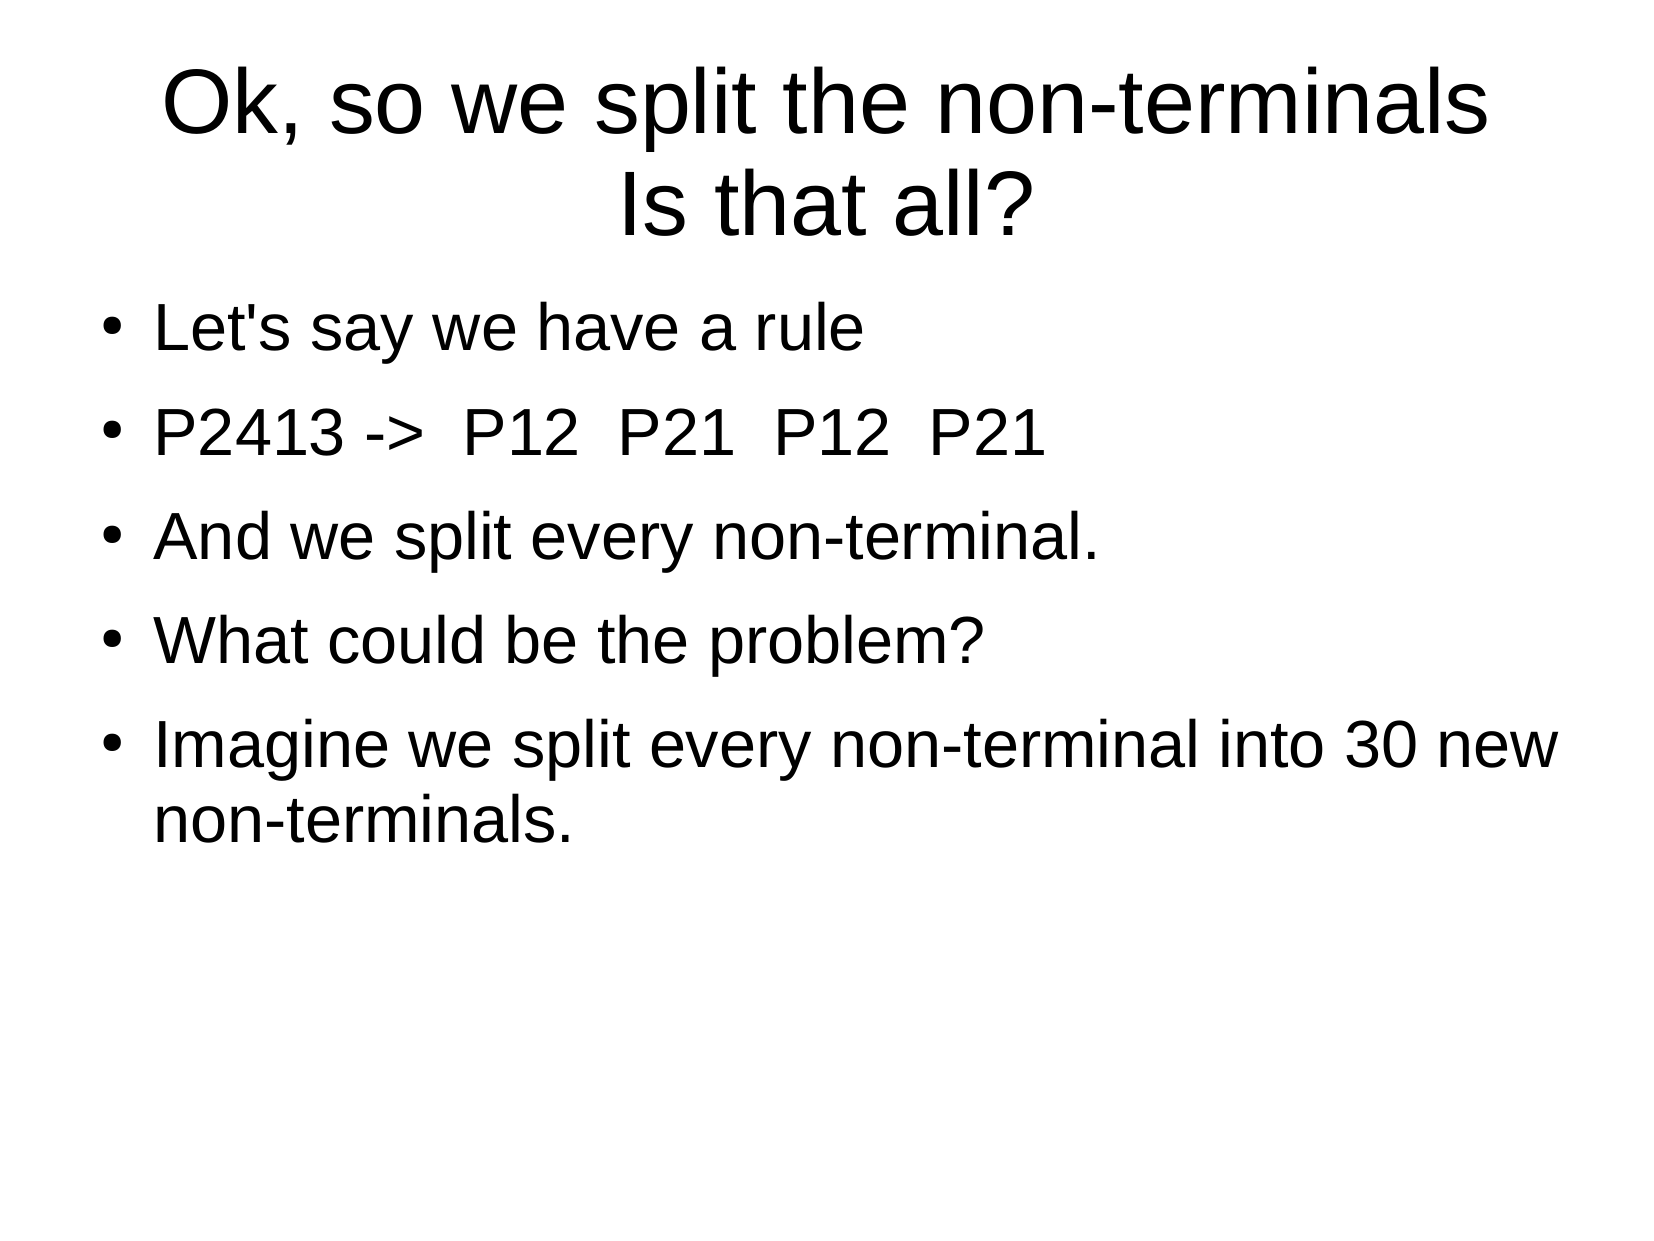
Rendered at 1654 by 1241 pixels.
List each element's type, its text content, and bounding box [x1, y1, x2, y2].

title Ok, so we split the non-terminals Is that all? [82, 49, 1571, 257]
list Let's say we have a rule P2413 -> P12 P21 P12 P21 And we split every non-terminal. What could be the problem? Imagine we split every non-terminal into 30 new non-terminals. [82, 290, 1571, 1010]
